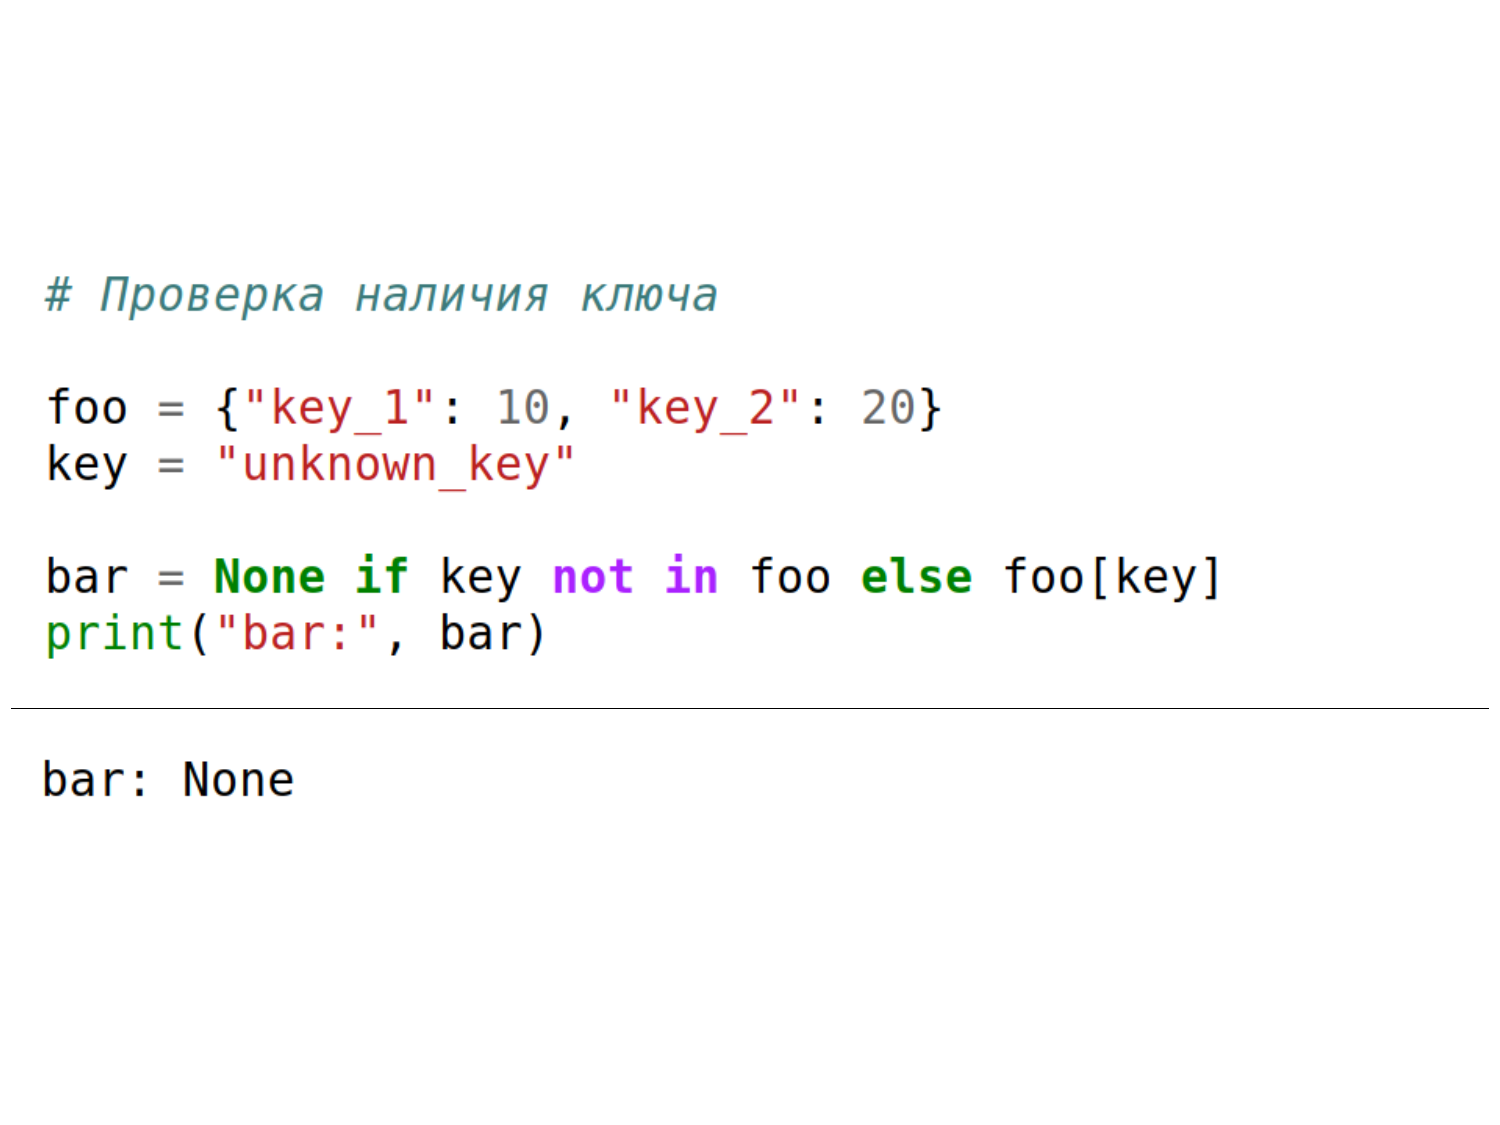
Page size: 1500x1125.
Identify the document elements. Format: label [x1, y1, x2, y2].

picture [28, 743, 308, 815]
picture [32, 261, 1231, 673]
